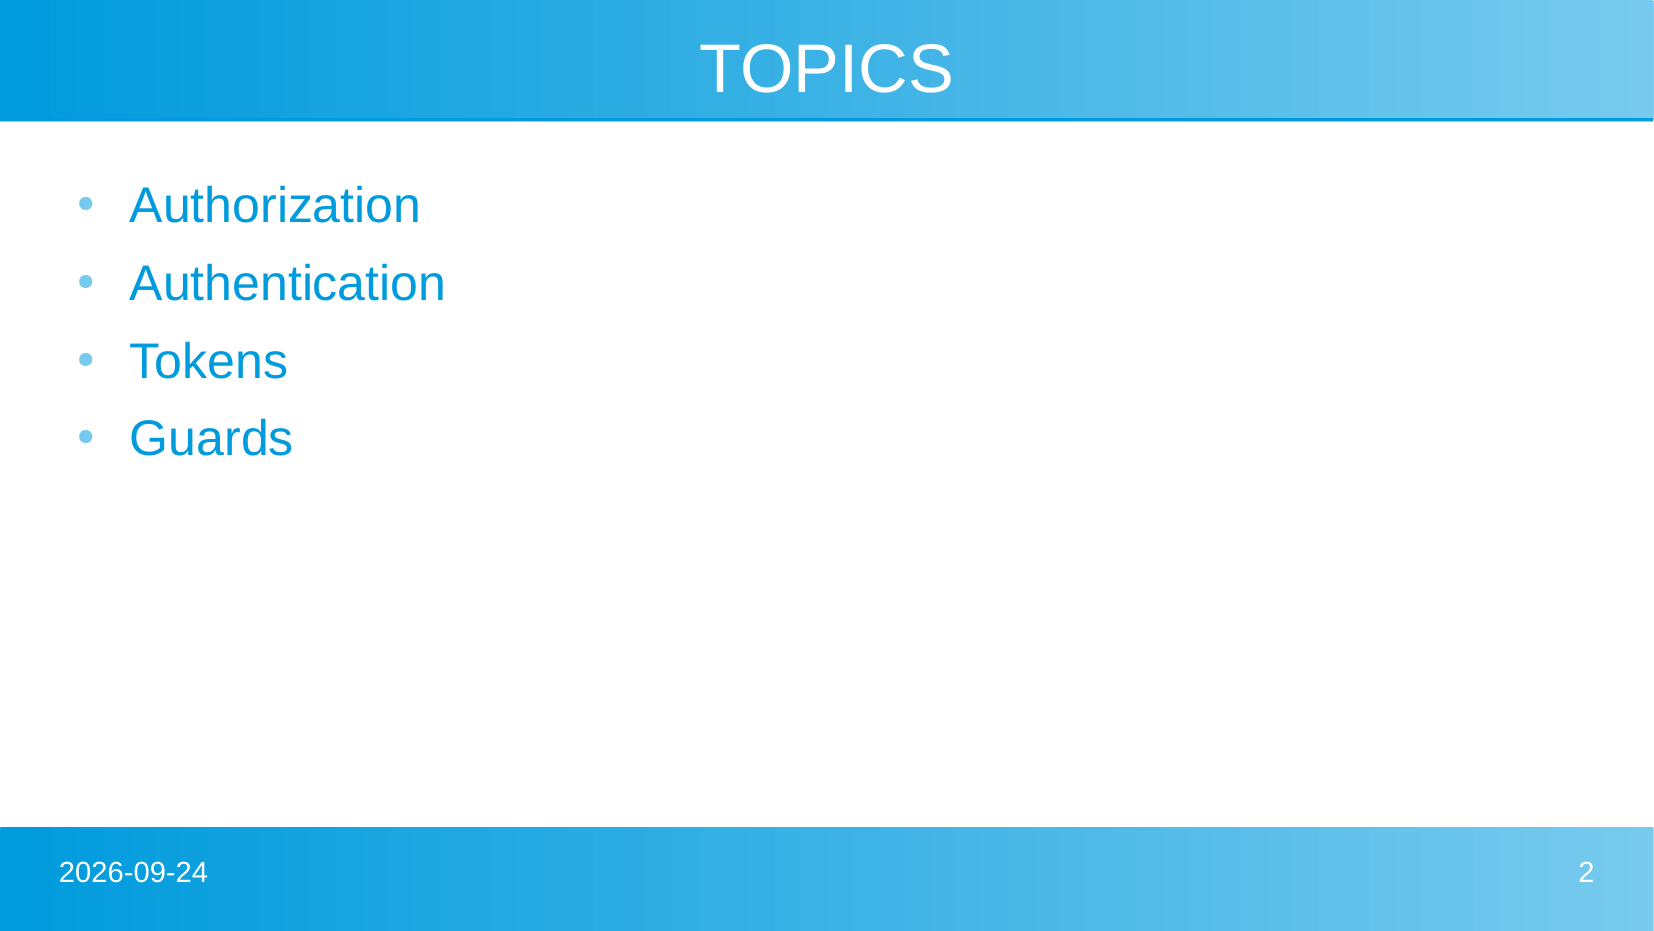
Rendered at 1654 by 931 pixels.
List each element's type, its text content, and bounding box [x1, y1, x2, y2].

list Authorization Authentication Tokens Guards [59, 177, 1595, 768]
title TOPICS [59, 29, 1595, 108]
